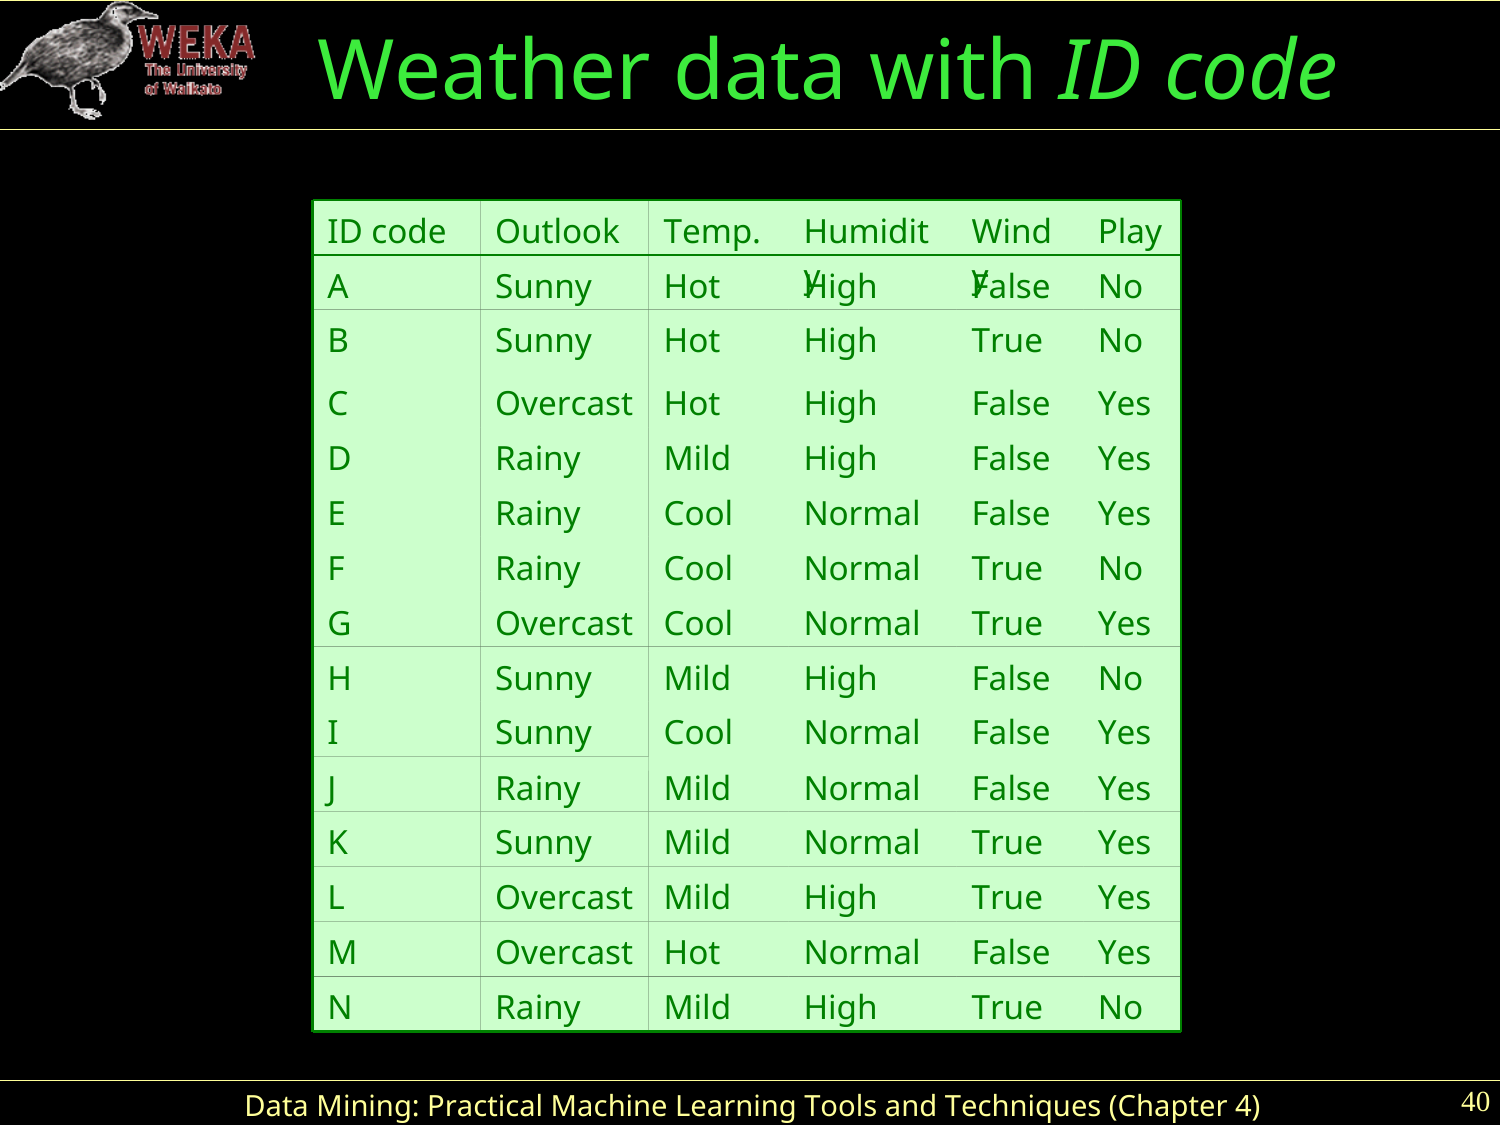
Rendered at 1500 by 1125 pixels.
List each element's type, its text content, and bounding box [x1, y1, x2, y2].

text_box Yes [1084, 592, 1180, 647]
text_box B [314, 310, 480, 372]
text_box Normal [789, 771, 957, 812]
text_box Normal [789, 702, 957, 771]
text_box Rainy [480, 428, 649, 482]
text_box D [314, 428, 480, 482]
text_box Cool [649, 592, 789, 647]
text_box Hot [649, 922, 789, 977]
text_box Mild [649, 977, 789, 1030]
text_box No [1084, 256, 1180, 310]
text_box Yes [1084, 922, 1180, 977]
text_box Rainy [480, 482, 649, 537]
text_box Yes [1084, 812, 1180, 867]
text_box Normal [789, 482, 957, 537]
text_box Hot [649, 256, 789, 310]
text_box Play [1084, 201, 1180, 254]
text_box F [314, 537, 480, 592]
text_box Yes [1084, 702, 1180, 769]
text_box Sunny [480, 702, 649, 757]
text_box False [957, 428, 1084, 482]
text_box High [789, 372, 957, 428]
text_box No [1084, 537, 1180, 592]
text_box Yes [1084, 428, 1180, 482]
text_box Overcast [480, 372, 649, 428]
text_box Overcast [480, 592, 649, 647]
text_box True [957, 812, 1084, 867]
text_box Overcast [480, 922, 649, 977]
text_box G [314, 592, 480, 647]
text_box Normal [789, 812, 957, 867]
text_box Sunny [480, 256, 649, 310]
text_box False [957, 647, 1084, 702]
text_box Yes [1084, 372, 1180, 428]
text_box Windy [957, 201, 1084, 254]
text_box High [789, 256, 957, 310]
text_box J [314, 757, 480, 812]
text_box False [957, 702, 1084, 769]
text_box Normal [789, 592, 957, 647]
text_box H [314, 647, 480, 702]
text_box No [1084, 647, 1180, 702]
text_box Normal [789, 537, 957, 592]
text_box Cool [648, 702, 789, 771]
text_box M [314, 922, 480, 977]
text_box L [314, 867, 480, 922]
text_box True [957, 310, 1084, 372]
text_box I [314, 702, 480, 757]
text_box High [789, 310, 957, 372]
text_box Mild [649, 428, 789, 482]
text_box True [957, 592, 1084, 647]
text_box Hot [649, 310, 789, 372]
text_box Rainy [480, 537, 649, 592]
text_box Sunny [480, 647, 649, 702]
text_box Outlook [480, 201, 649, 254]
text_box High [789, 647, 957, 702]
text_box Temp. [649, 201, 789, 254]
text_box Hot [649, 372, 789, 428]
text_box True [957, 867, 1084, 922]
text_box False [957, 372, 1084, 428]
text_box Yes [1084, 867, 1180, 922]
text_box False [957, 256, 1084, 310]
text_box E [314, 482, 480, 537]
text_box Cool [649, 537, 789, 592]
text_box High [789, 428, 957, 482]
text_box False [957, 922, 1084, 977]
text_box Mild [649, 771, 789, 812]
text_box N [314, 977, 480, 1030]
text_box Humidity [789, 201, 957, 254]
text_box Mild [649, 647, 789, 702]
text_box Yes [1084, 769, 1180, 812]
picture [0, 1, 266, 129]
text_box Rainy [480, 977, 649, 1030]
text_box A [314, 256, 480, 310]
text_box Overcast [480, 867, 649, 922]
text_box K [314, 812, 480, 867]
text_box High [789, 867, 957, 922]
text_box Normal [789, 922, 957, 977]
text_box True [957, 537, 1084, 592]
text_box Sunny [480, 812, 649, 867]
text_box ID code [314, 201, 480, 254]
text_box False [957, 482, 1084, 537]
text_box High [789, 977, 957, 1030]
text_box Sunny [480, 310, 649, 372]
title Weather data with ID code [302, 0, 1500, 148]
text_box No [1084, 977, 1180, 1030]
text_box No [1084, 310, 1180, 372]
text_box Yes [1084, 482, 1180, 537]
text_box Cool [649, 482, 789, 537]
text_box Mild [649, 867, 789, 922]
text_box Rainy [480, 757, 649, 812]
text_box False [957, 769, 1084, 812]
text_box C [314, 372, 480, 428]
text_box Mild [649, 812, 789, 867]
text_box True [957, 977, 1084, 1030]
